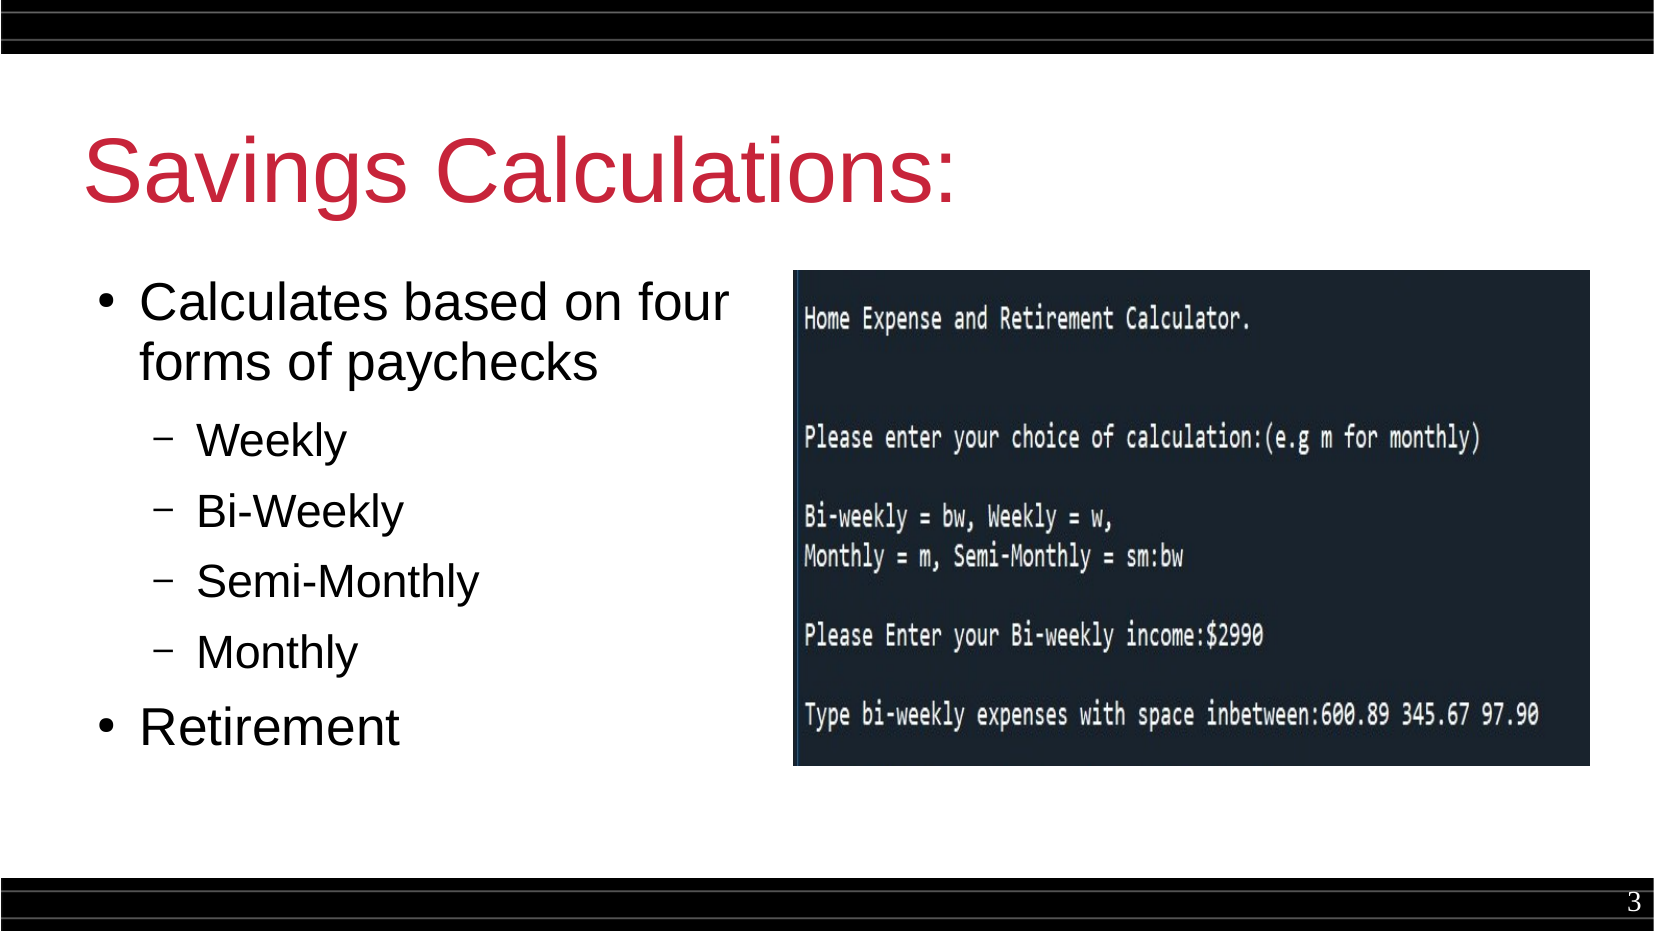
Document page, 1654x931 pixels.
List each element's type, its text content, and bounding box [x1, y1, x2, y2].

picture [1, 0, 1654, 54]
picture [793, 270, 1591, 766]
picture [1, 878, 1654, 931]
title Savings Calculations: [82, 92, 1571, 249]
list Calculates based on four forms of paychecks Weekly Bi-Weekly Semi-Monthly Monthly Retirement [82, 271, 766, 758]
